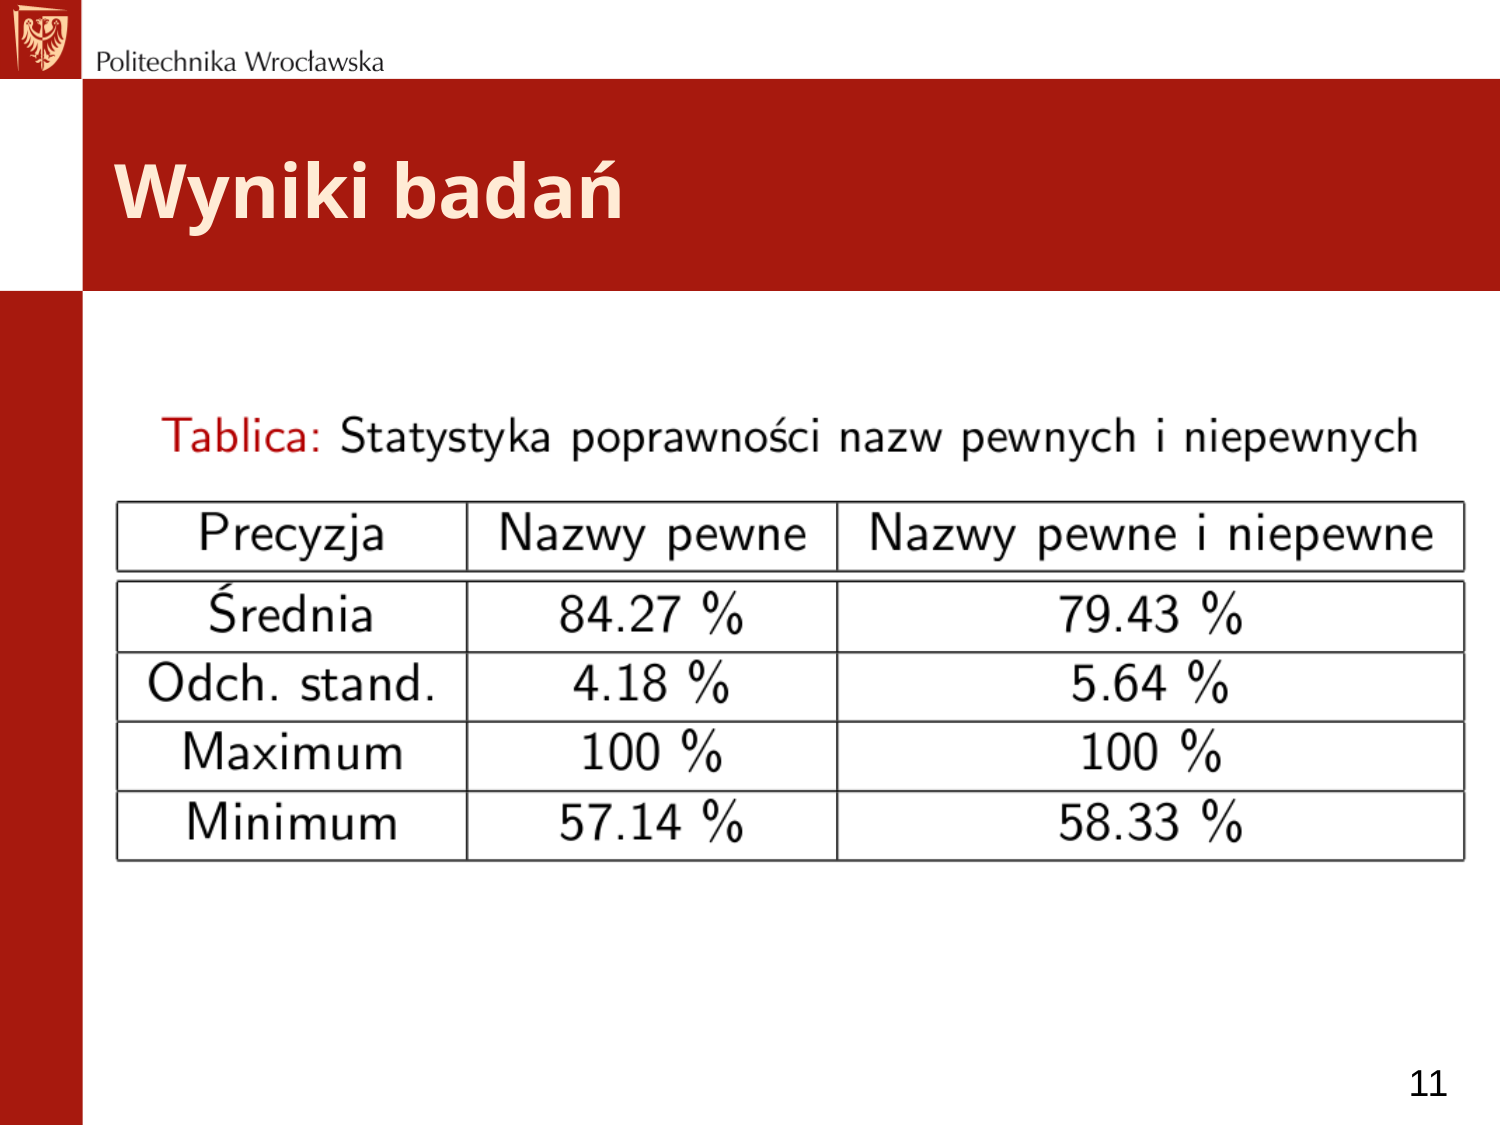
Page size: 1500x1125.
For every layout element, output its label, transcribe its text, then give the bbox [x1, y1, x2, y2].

title Wyniki badań [100, 103, 1483, 273]
picture [100, 390, 1483, 879]
picture [0, 0, 384, 79]
text_box <number> [1393, 1051, 1499, 1122]
